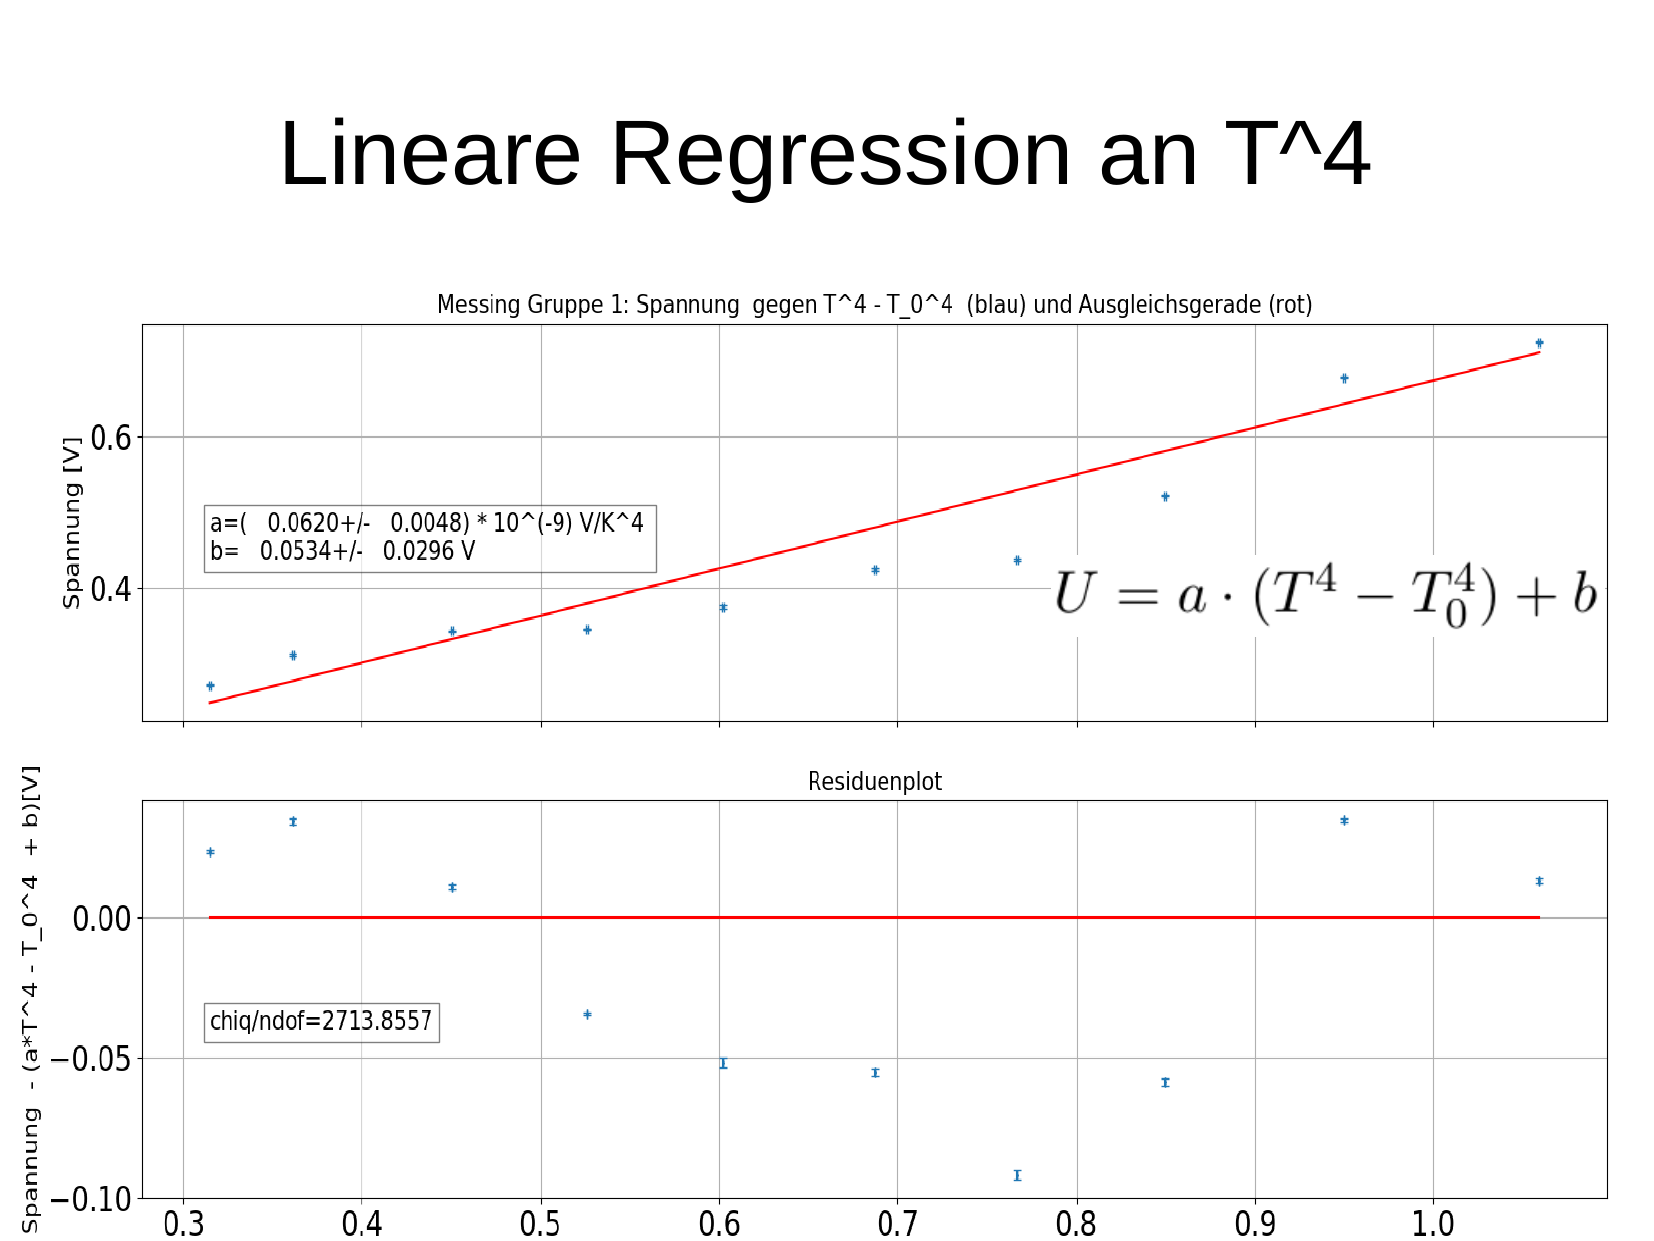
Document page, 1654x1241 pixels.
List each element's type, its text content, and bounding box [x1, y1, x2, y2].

picture [0, 188, 1654, 1241]
title Lineare Regression an T^4 [82, 49, 1571, 257]
